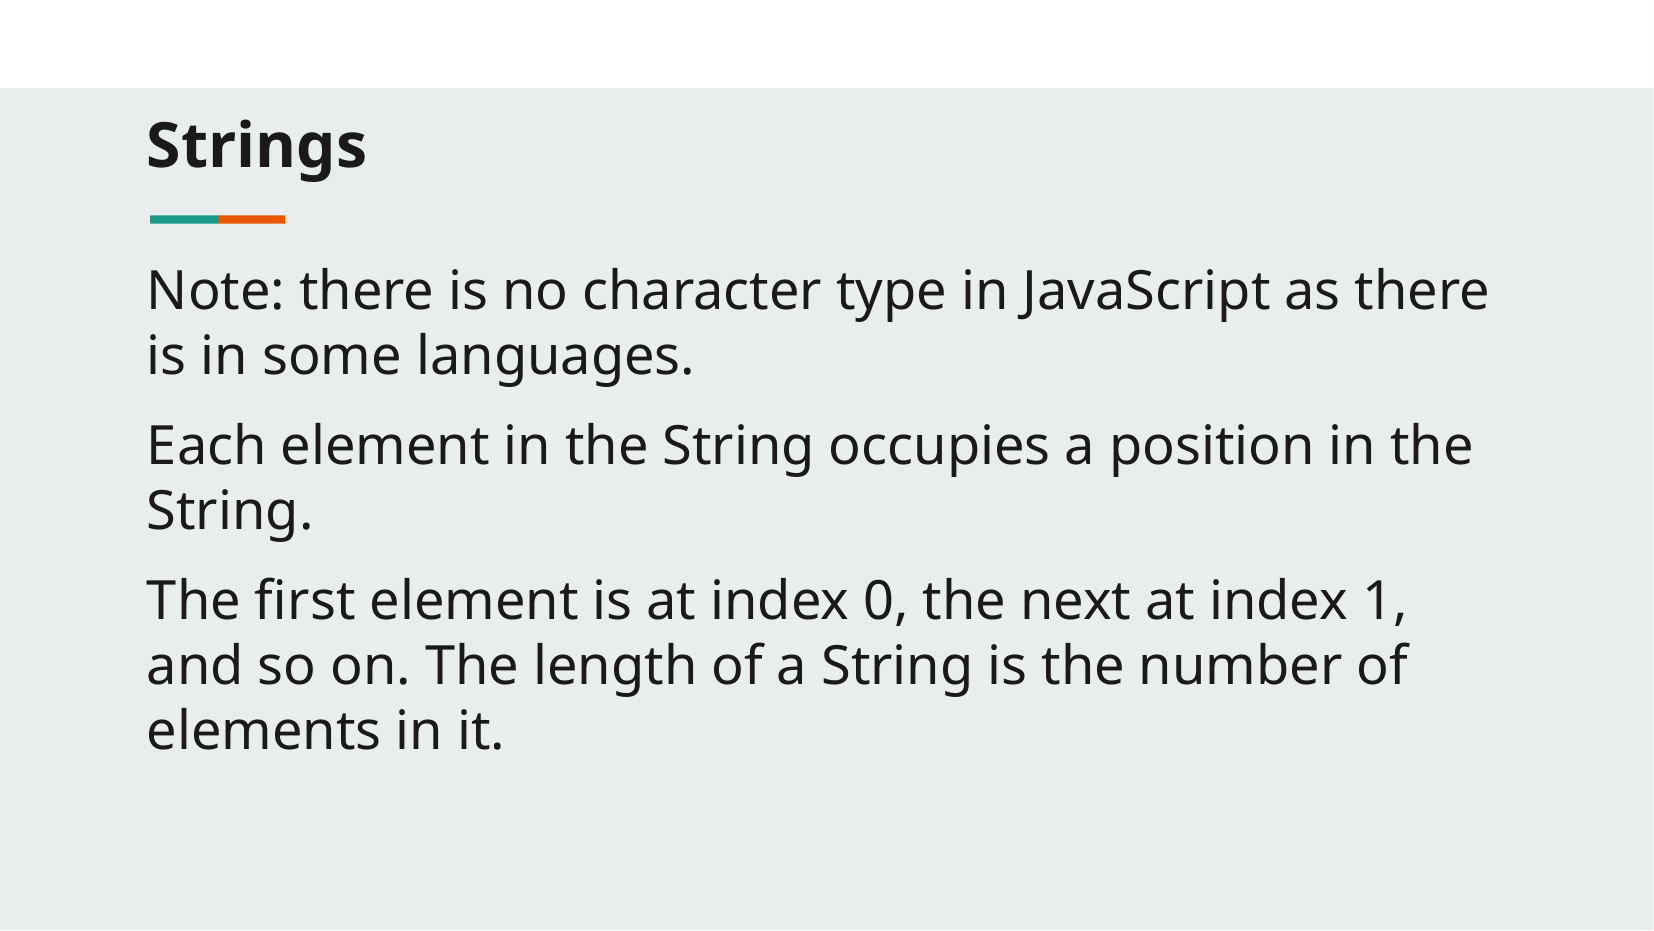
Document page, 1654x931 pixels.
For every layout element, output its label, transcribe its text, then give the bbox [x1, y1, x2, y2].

title Strings Note: there is no character type in JavaScript as there is in some languages. Each element in the String occupies a position in the String. The first element is at index 0, the next at index 1, and so on. The length of a String is the number of elements in it. [131, 90, 1523, 706]
